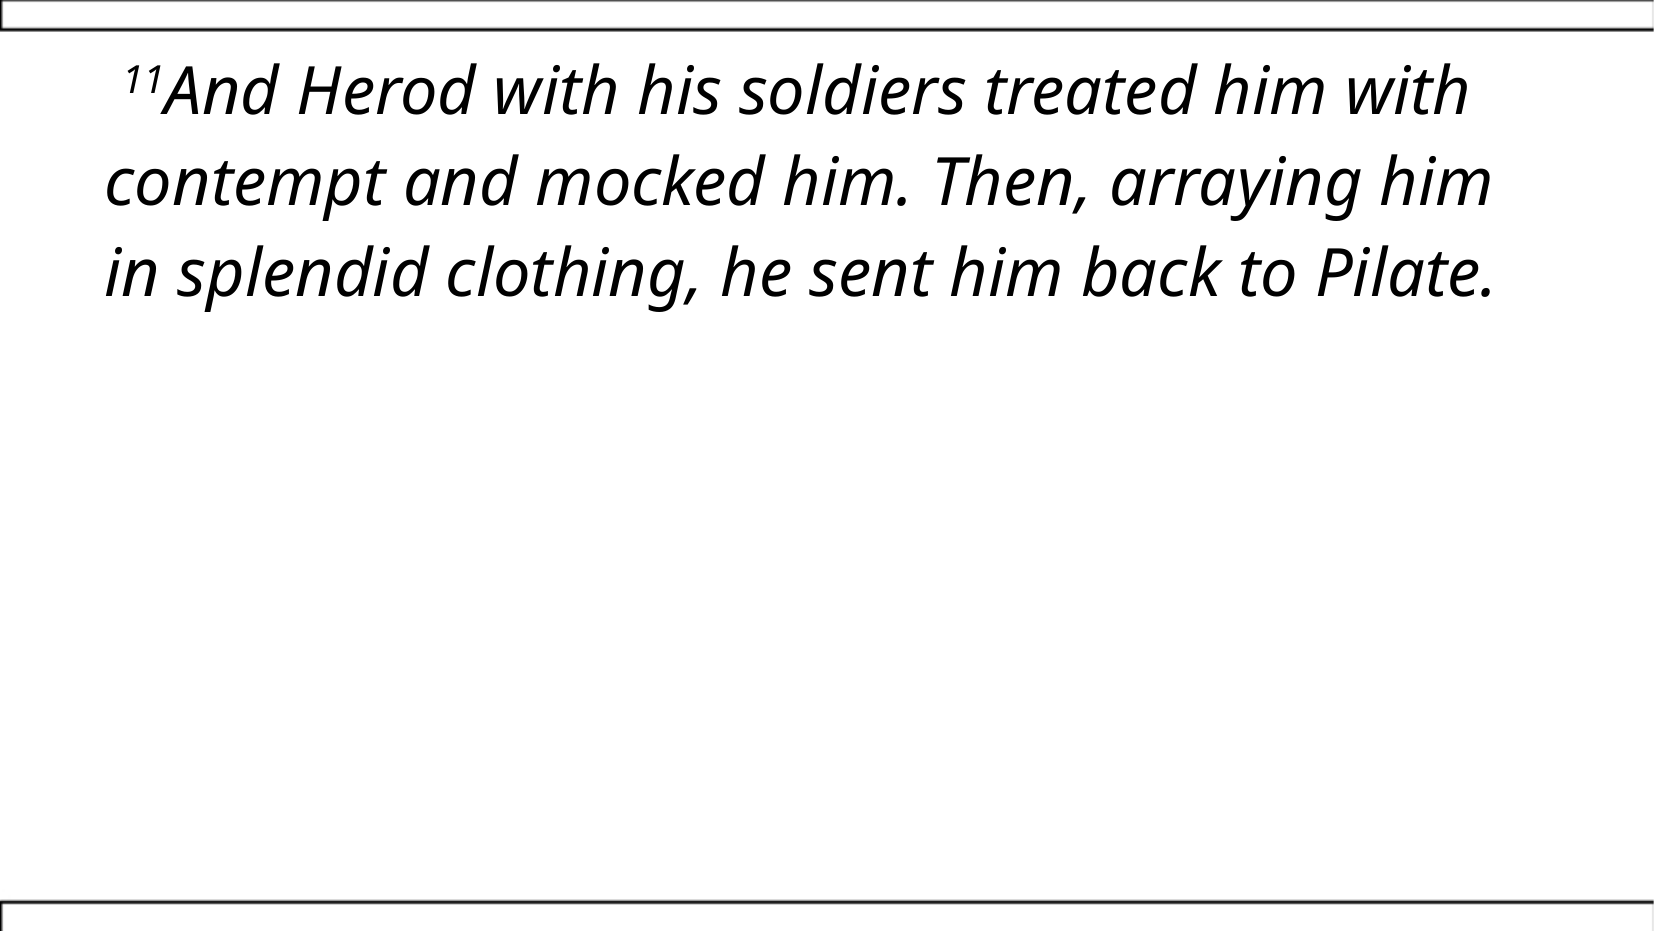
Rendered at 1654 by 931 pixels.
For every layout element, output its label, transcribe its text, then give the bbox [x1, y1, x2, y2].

picture [0, 0, 1654, 931]
text_box 11And Herod with his soldiers treated him with contempt and mocked him. Then, arraying him in splendid clothing, he sent him back to Pilate. [90, 36, 1576, 346]
